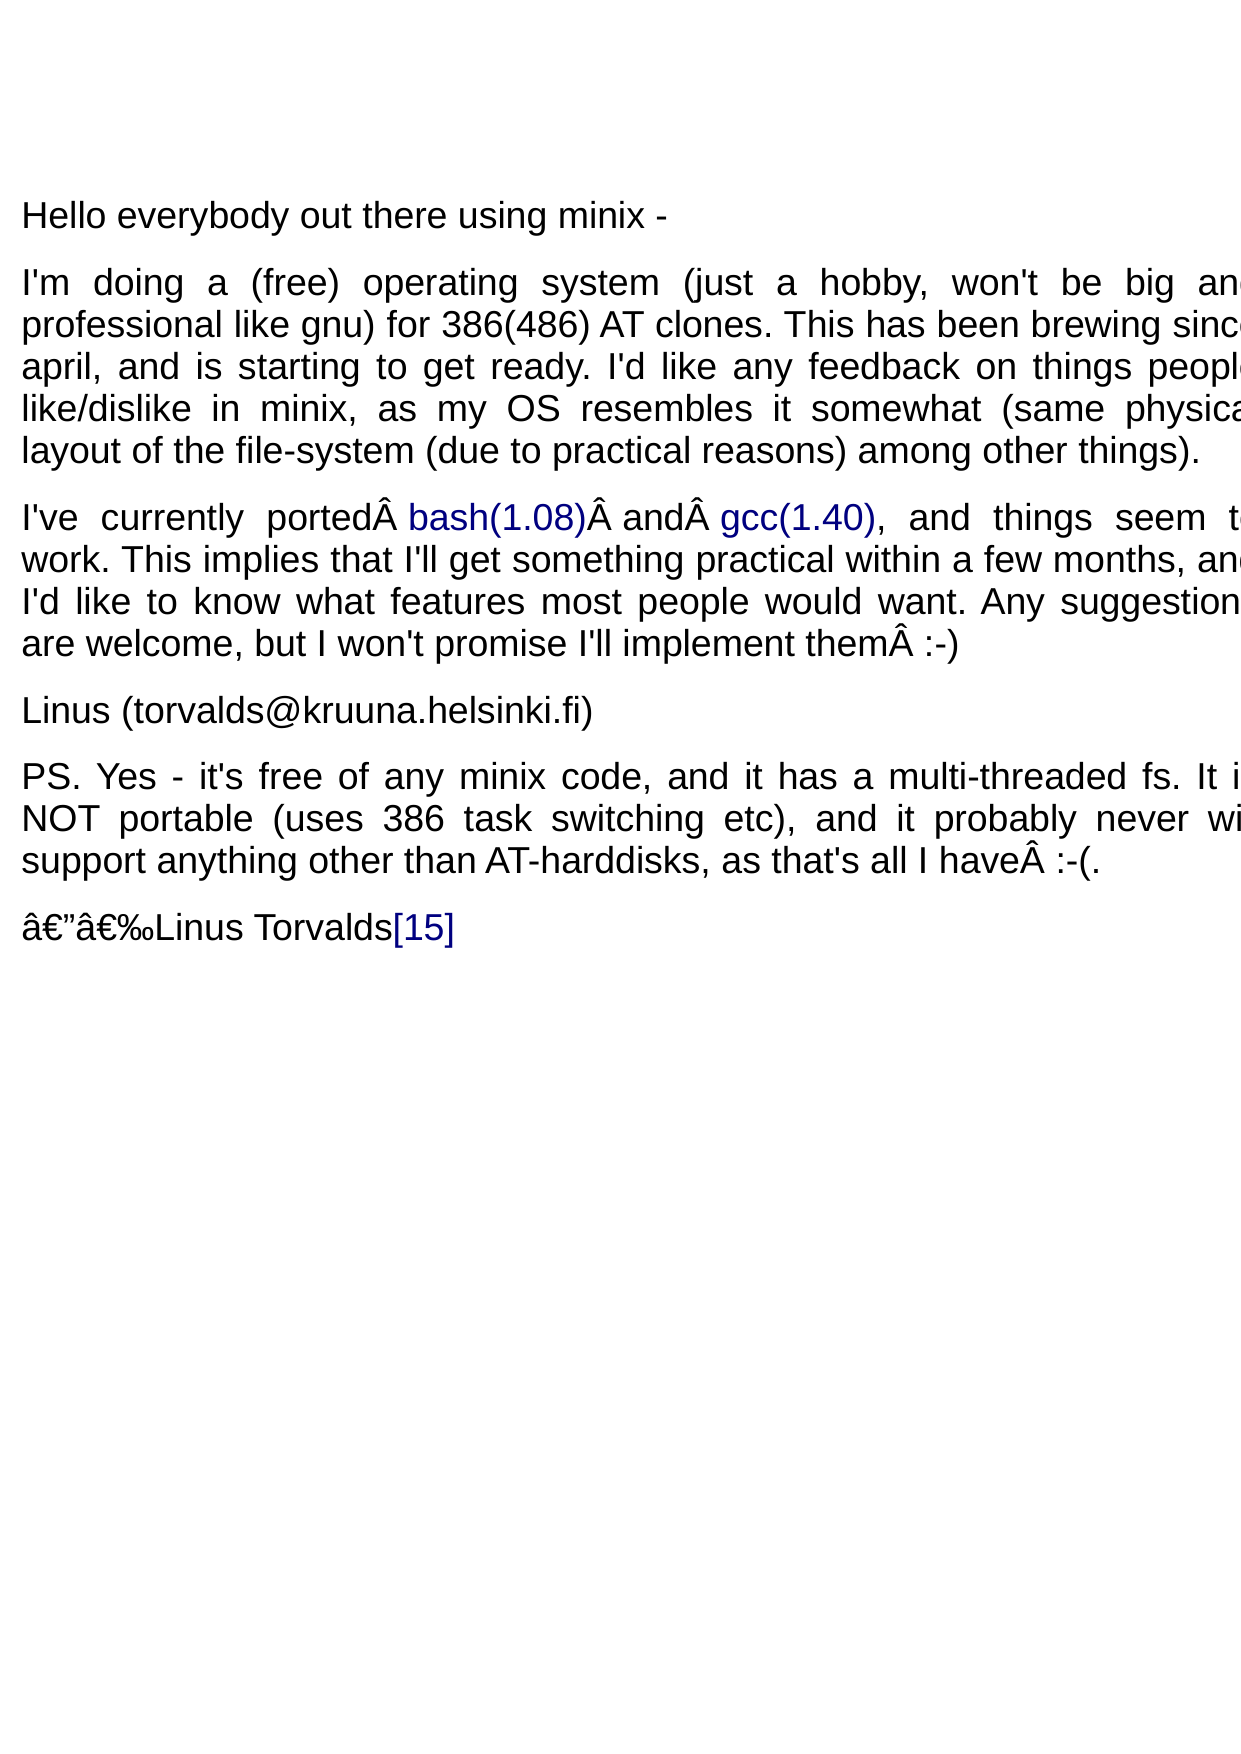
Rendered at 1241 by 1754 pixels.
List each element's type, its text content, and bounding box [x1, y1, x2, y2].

text_box Hello everybody out there using minix - I'm doing a (free) operating system (just a hobby, won't be big and professional like gnu) for 386(486) AT clones. This has been brewing since april, and is starting to get ready. I'd like any feedback on things people like/dislike in minix, as my OS resembles it somewhat (same physical layout of the file-system (due to practical reasons) among other things). I've currently portedÂ bash(1.08)Â andÂ gcc(1.40), and things seem to work. This implies that I'll get something practical within a few months, and I'd like to know what features most people would want. Any suggestions are welcome, but I won't promise I'll implement themÂ :-) Linus (torvalds@kruuna.helsinki.fi) PS. Yes - it's free of any minix code, and it has a multi-threaded fs. It is NOT portable (uses 386 task switching etc), and it probably never will support anything other than AT-harddisks, as that's all I haveÂ :-(. â€”â€‰Linus Torvalds[15] [6, 187, 1241, 957]
